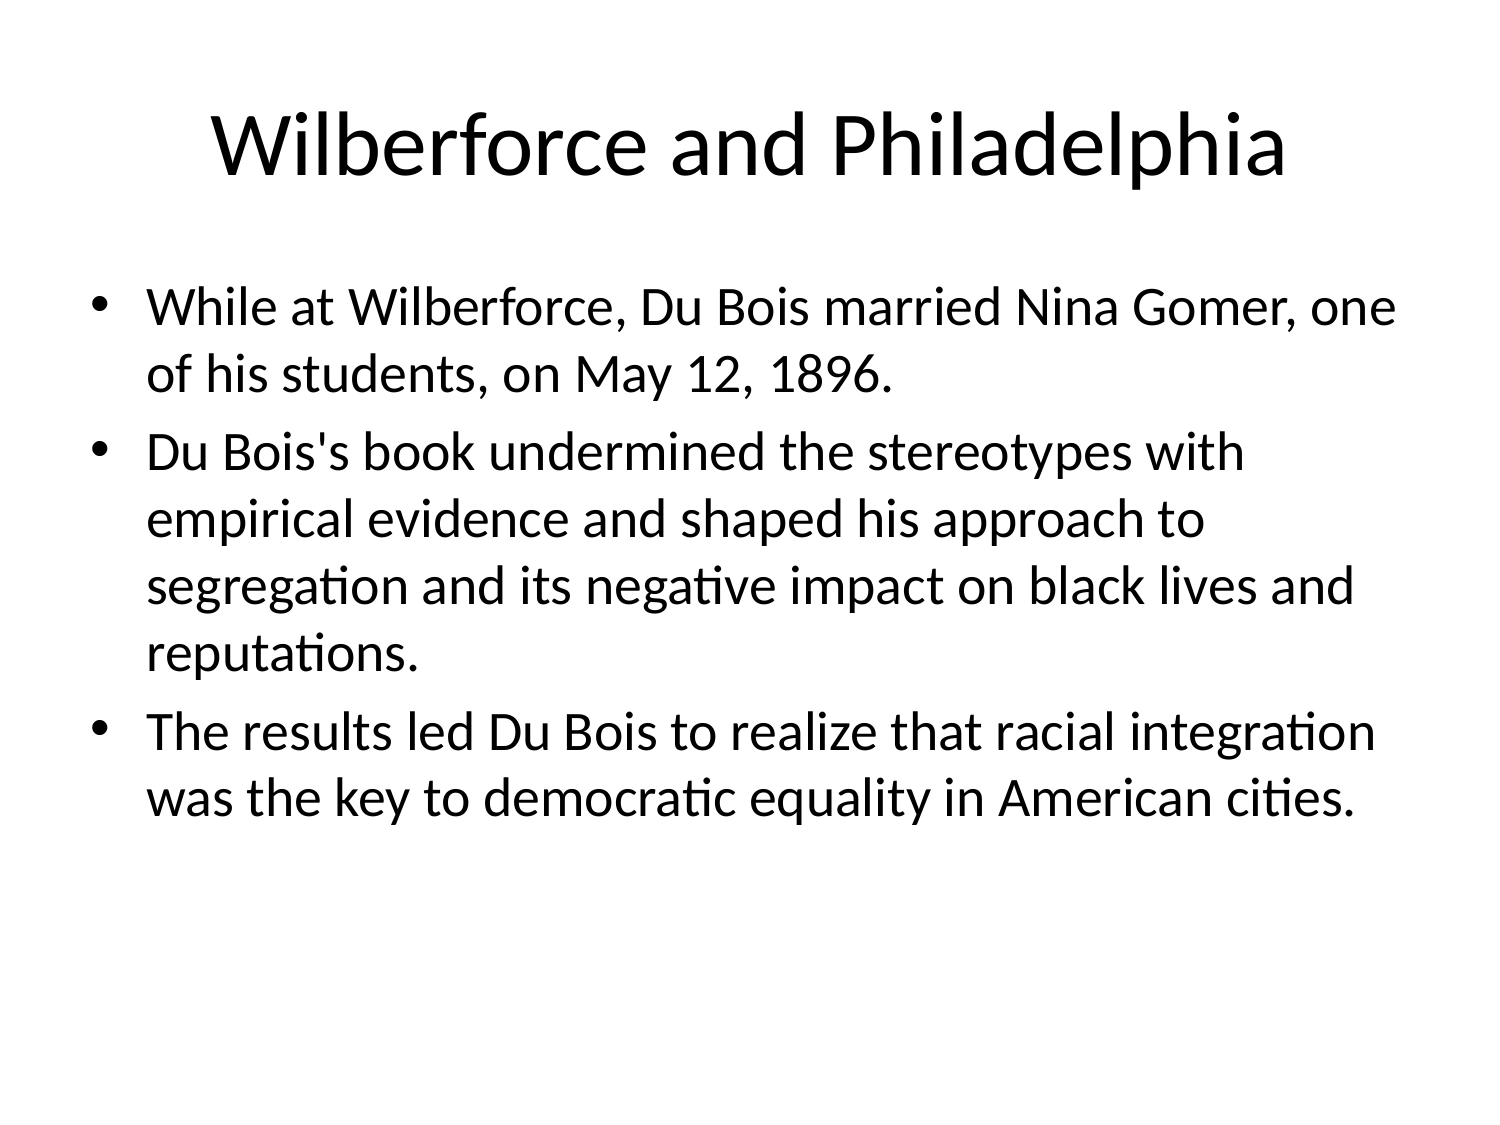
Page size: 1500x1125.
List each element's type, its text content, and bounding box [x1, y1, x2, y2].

title Wilberforce and Philadelphia [75, 45, 1425, 233]
list While at Wilberforce, Du Bois married Nina Gomer, one of his students, on May 12, 1896. Du Bois's book undermined the stereotypes with empirical evidence and shaped his approach to segregation and its negative impact on black lives and reputations. The results led Du Bois to realize that racial integration was the key to democratic equality in American cities. [75, 262, 1425, 1005]
